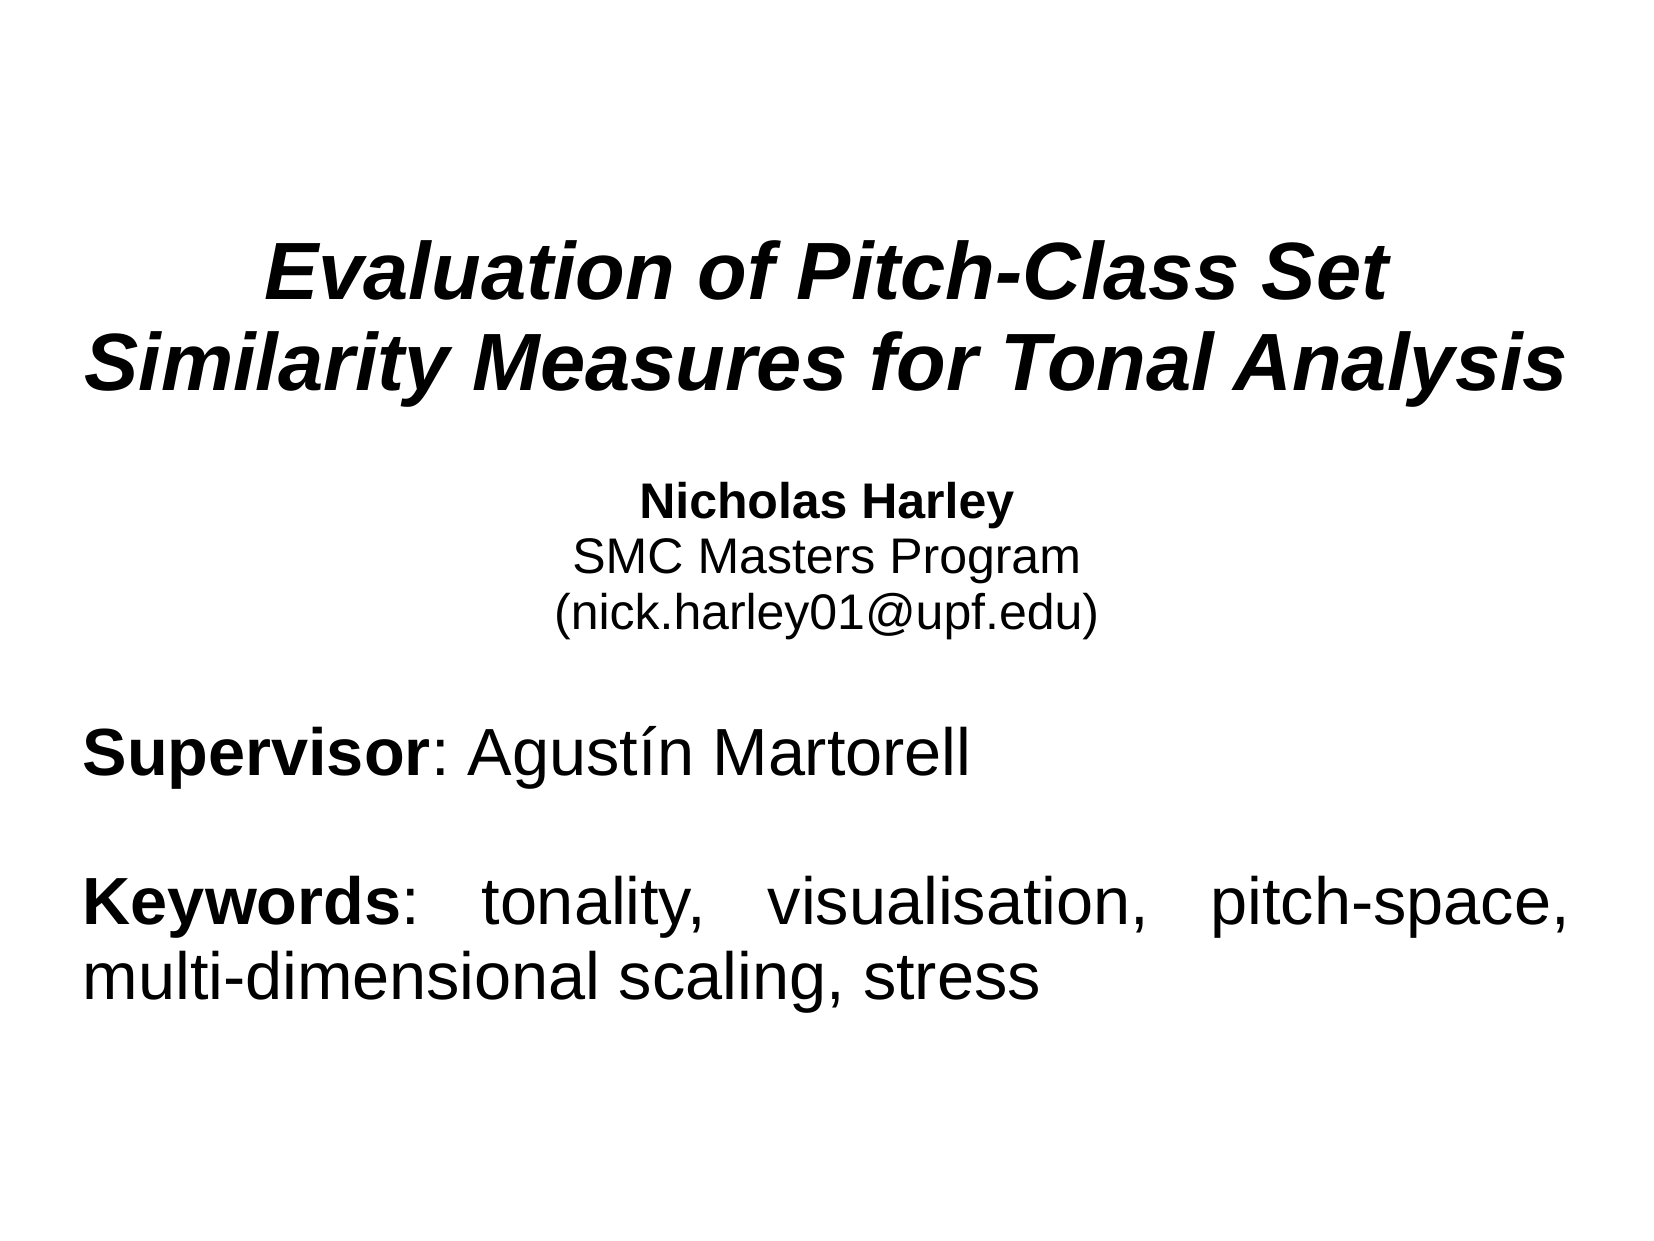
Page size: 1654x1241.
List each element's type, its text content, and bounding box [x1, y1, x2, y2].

subtitle Evaluation of Pitch-Class Set Similarity Measures for Tonal Analysis Nicholas Harley SMC Masters Program (nick.harley01@upf.edu) Supervisor: Agustín Martorell Keywords: tonality, visualisation, pitch-space, multi-dimensional scaling, stress [82, 140, 1571, 1101]
